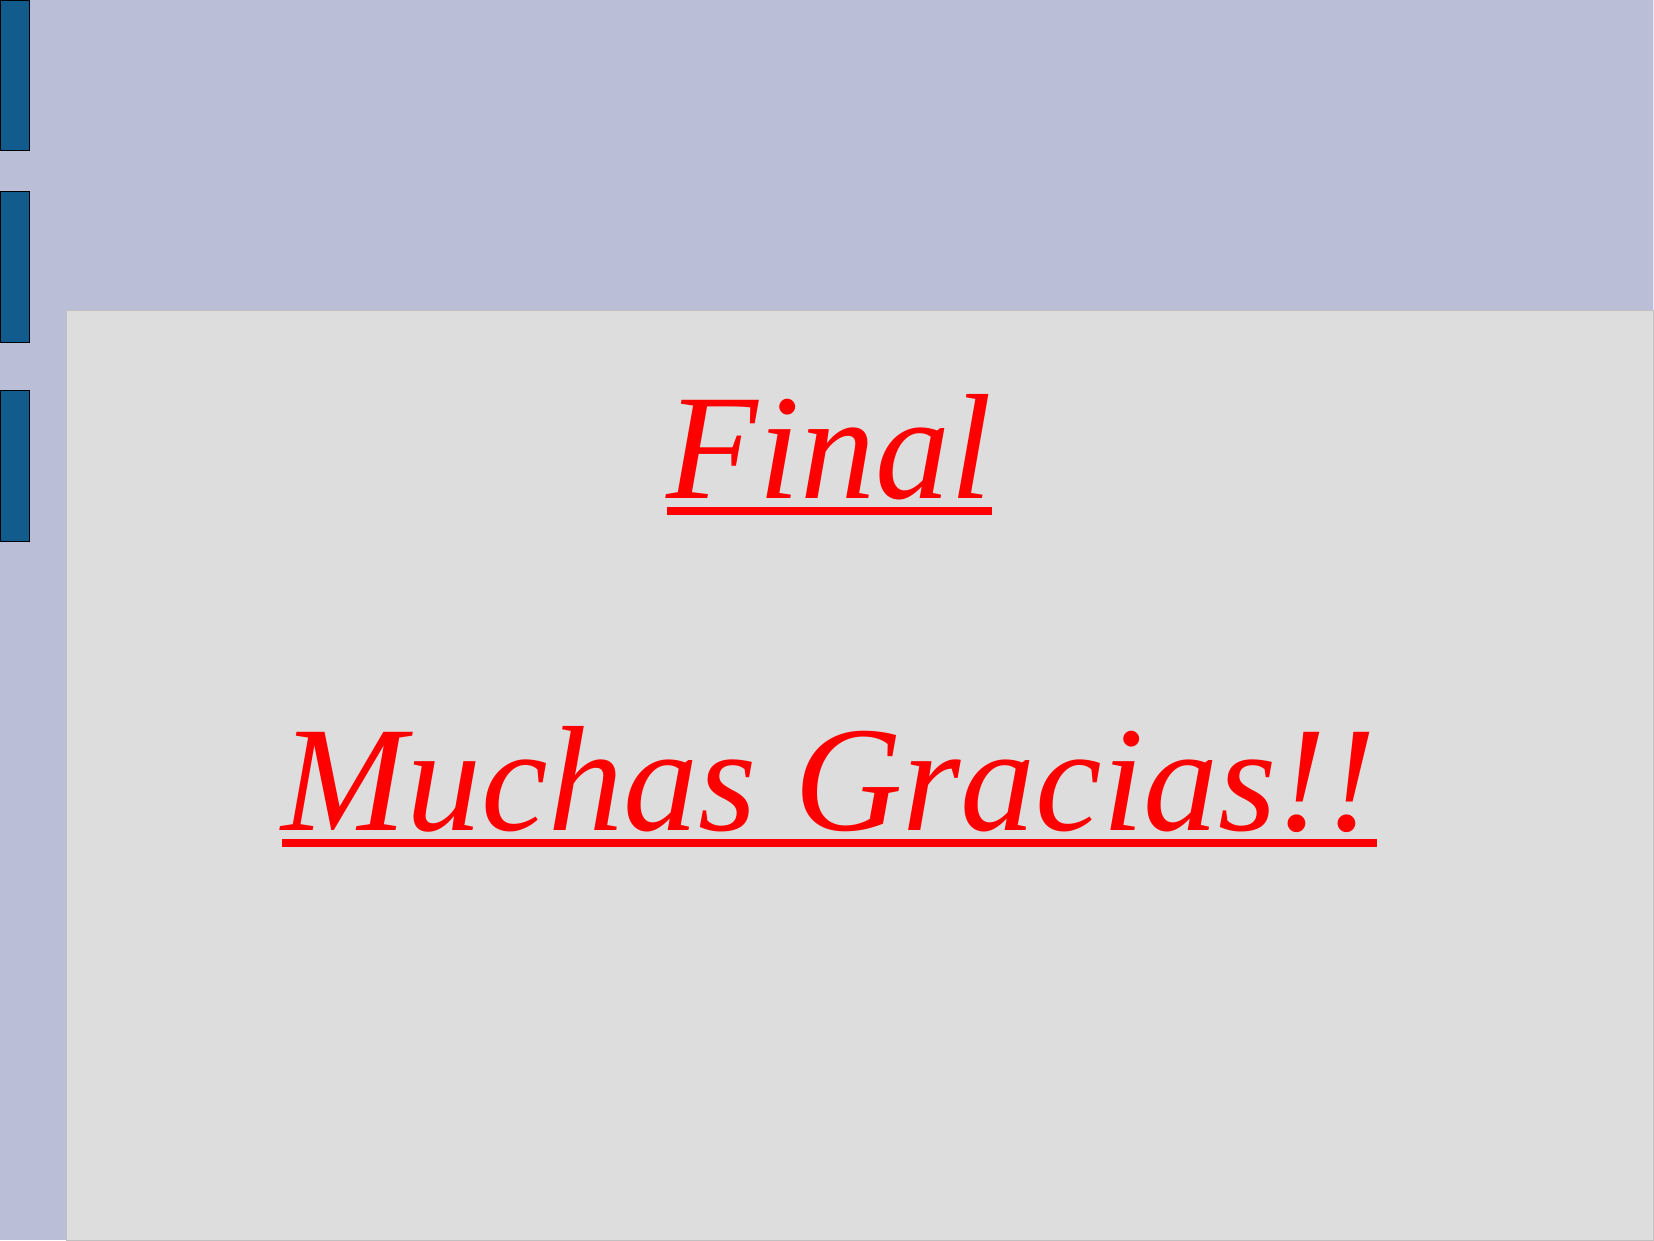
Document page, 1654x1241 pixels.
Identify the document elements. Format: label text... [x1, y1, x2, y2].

subtitle Final Muchas Gracias!! [123, 105, 1536, 1123]
